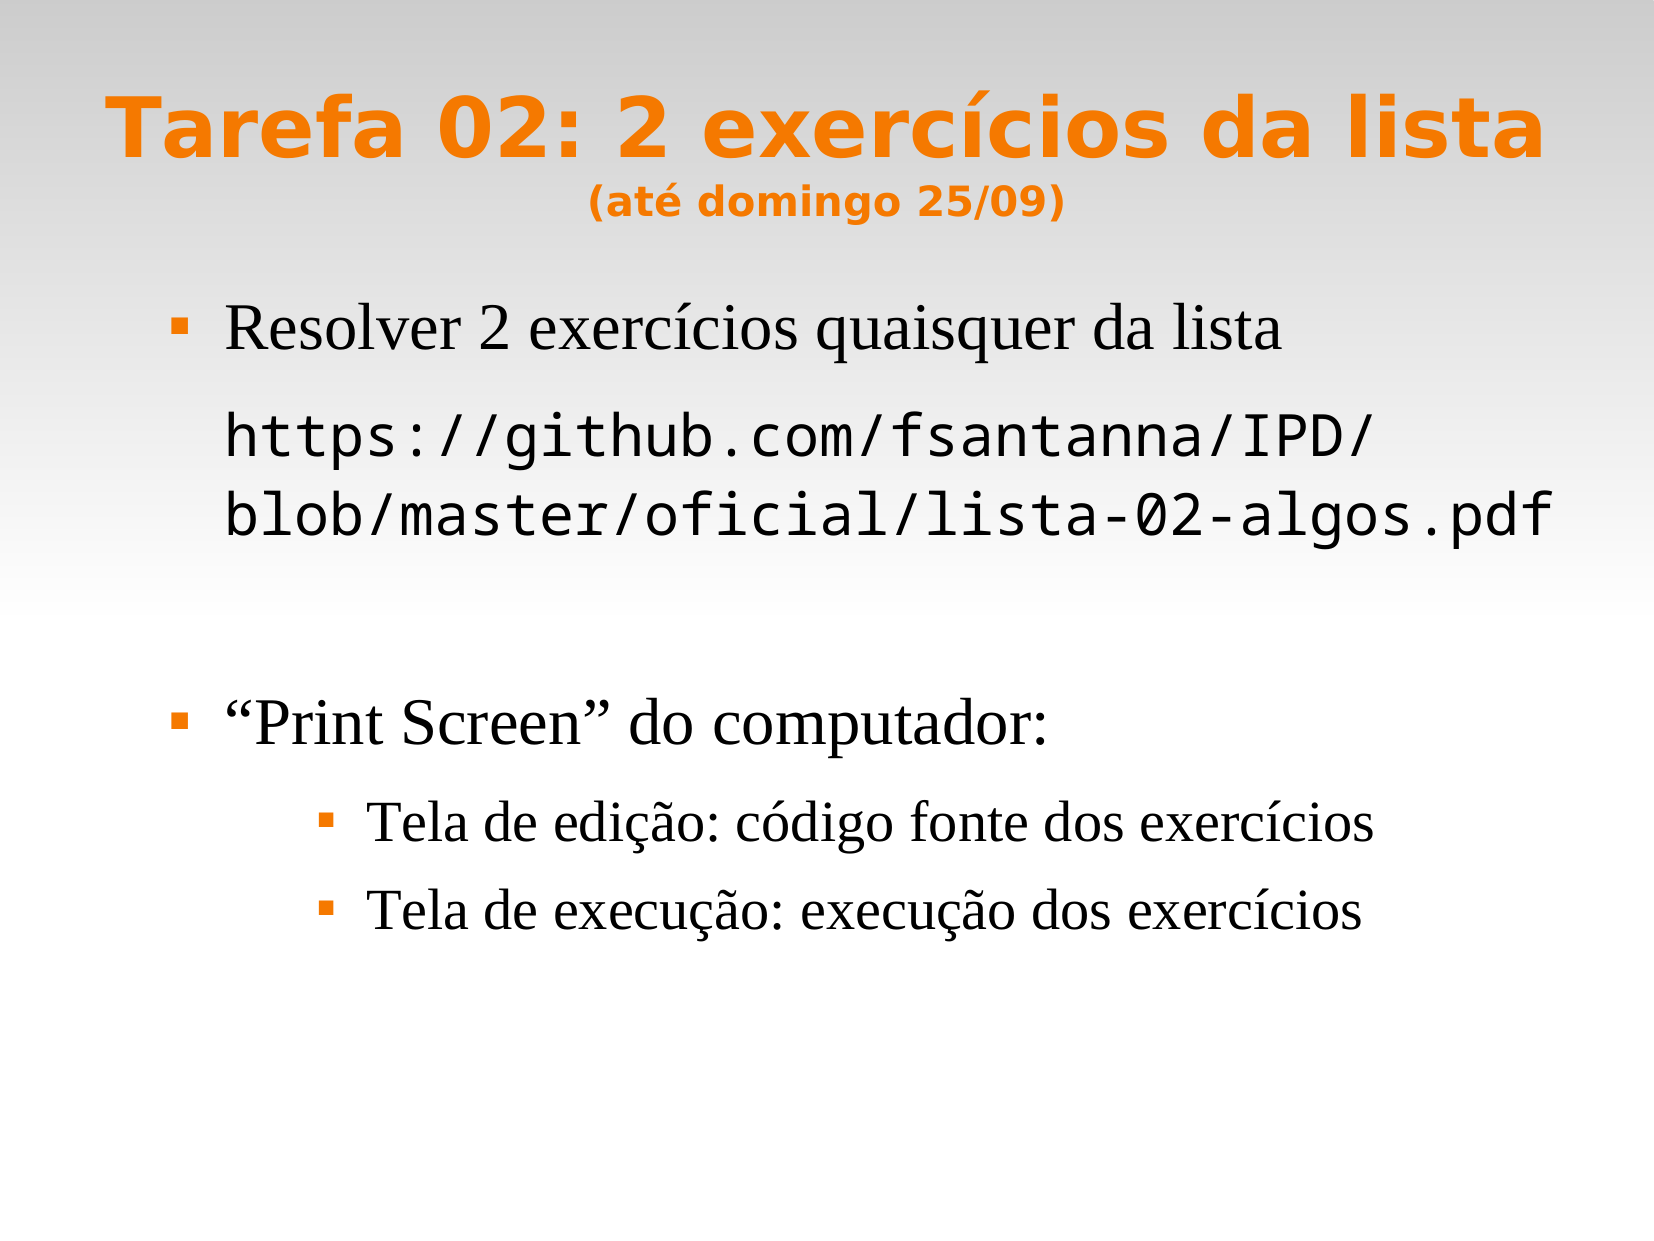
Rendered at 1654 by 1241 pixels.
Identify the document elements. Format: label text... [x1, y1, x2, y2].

title Tarefa 02: 2 exercícios da lista (até domingo 25/09) [82, 49, 1571, 257]
list Resolver 2 exercícios quaisquer da lista https://github.com/fsantanna/IPD/blob/master/oficial/lista-02-algos.pdf “Print Screen” do computador: Tela de edição: código fonte dos exercícios Tela de execução: execução dos exercícios [82, 290, 1571, 1109]
